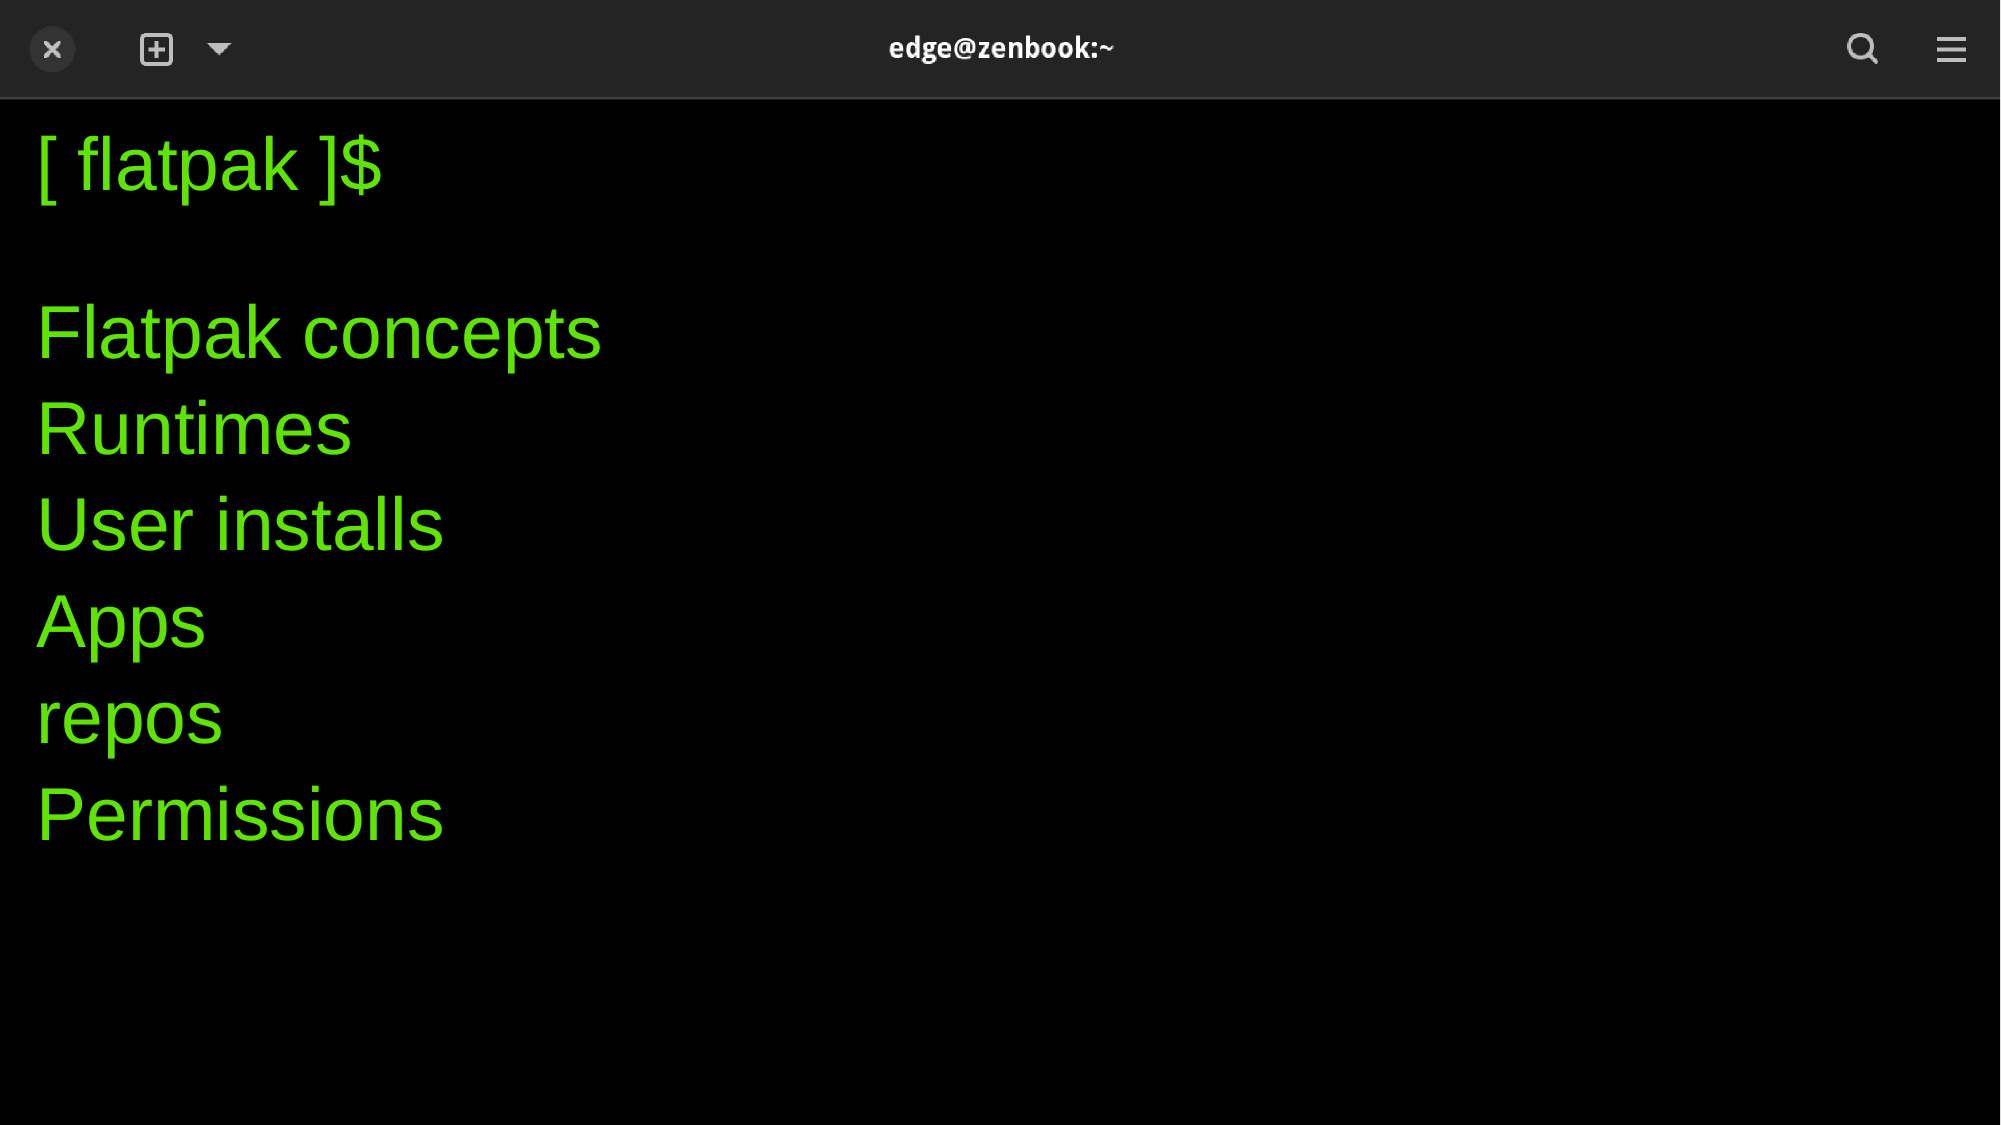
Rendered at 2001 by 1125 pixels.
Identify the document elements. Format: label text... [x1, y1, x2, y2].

picture [0, 0, 2001, 1125]
subtitle [ flatpak ]$ Flatpak concepts Runtimes User installs Apps repos Permissions [21, 122, 1980, 1108]
